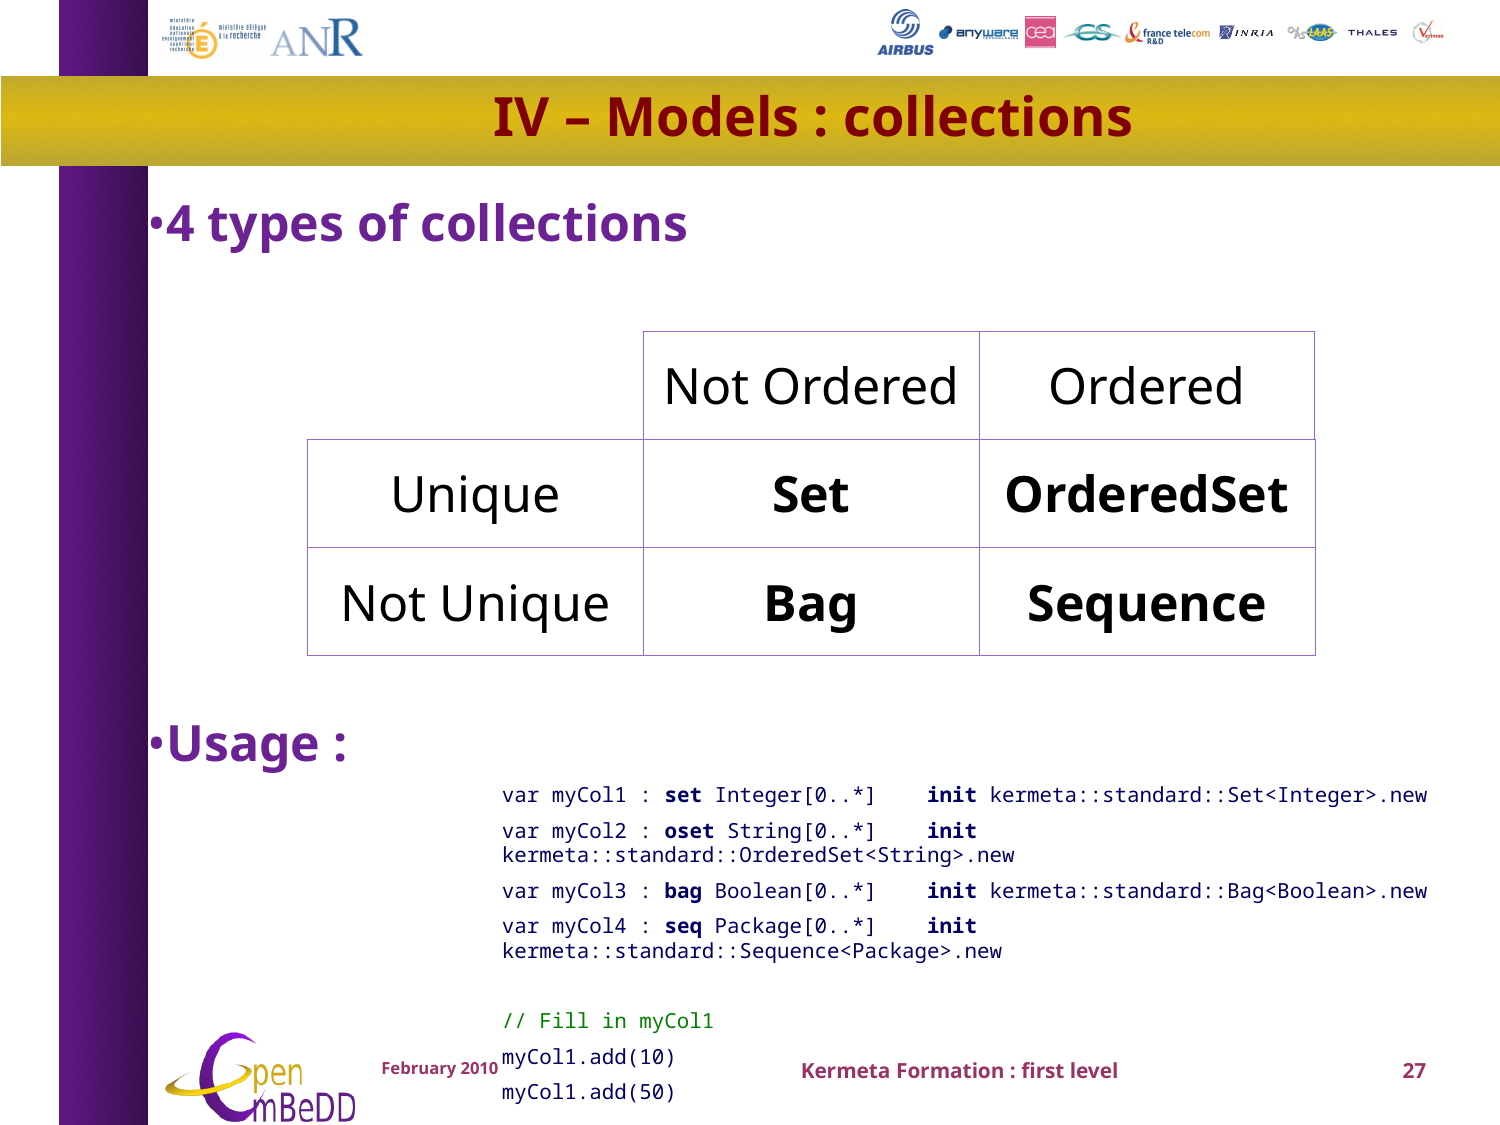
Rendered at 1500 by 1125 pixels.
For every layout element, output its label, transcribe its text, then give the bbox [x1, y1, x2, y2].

text_box Not Unique [308, 548, 644, 656]
text_box Not Ordered [644, 331, 979, 439]
text_box February 2010 [366, 1064, 531, 1101]
text_box Sequence [979, 548, 1315, 656]
text_box Set [644, 439, 979, 548]
text_box OrderedSet [979, 439, 1315, 548]
text_box [1387, 1064, 1482, 1101]
text_box Unique [308, 439, 644, 548]
text_box Kermeta Formation : first level [531, 1064, 1387, 1101]
text_box Bag [644, 548, 979, 656]
list 4 types of collections Usage : var myCol1 : set Integer[0..*] init kermeta::standard::Set<Integer>.new var myCol2 : oset String[0..*] init kermeta::standard::OrderedSet<String>.new var myCol3 : bag Boolean[0..*] init kermeta::standard::Bag<Boolean>.new var myCol4 : seq Package[0..*] init kermeta::standard::Sequence<Package>.new // Fill in myCol1 myCol1.add(10) myCol1.add(50) [147, 191, 1488, 1064]
title IV – Models : collections [147, 82, 1481, 148]
text_box Ordered [979, 331, 1315, 439]
